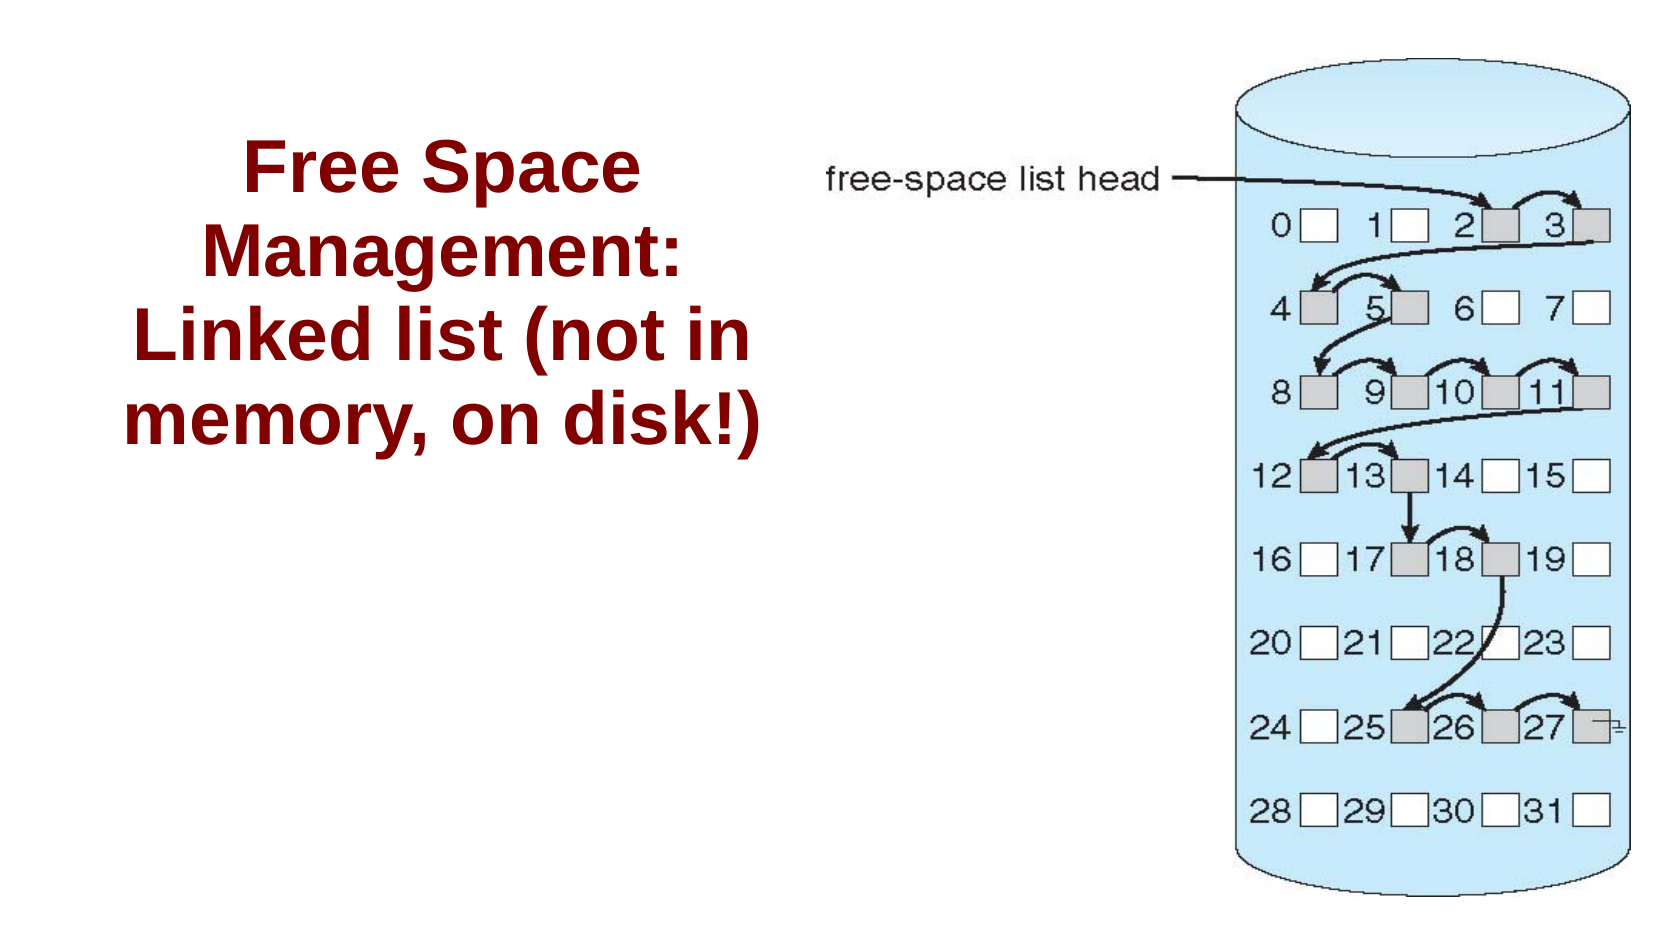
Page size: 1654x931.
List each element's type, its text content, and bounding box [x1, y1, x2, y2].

title Free Space Management: Linked list (not in memory, on disk!) [82, 30, 804, 556]
picture [826, 58, 1631, 897]
